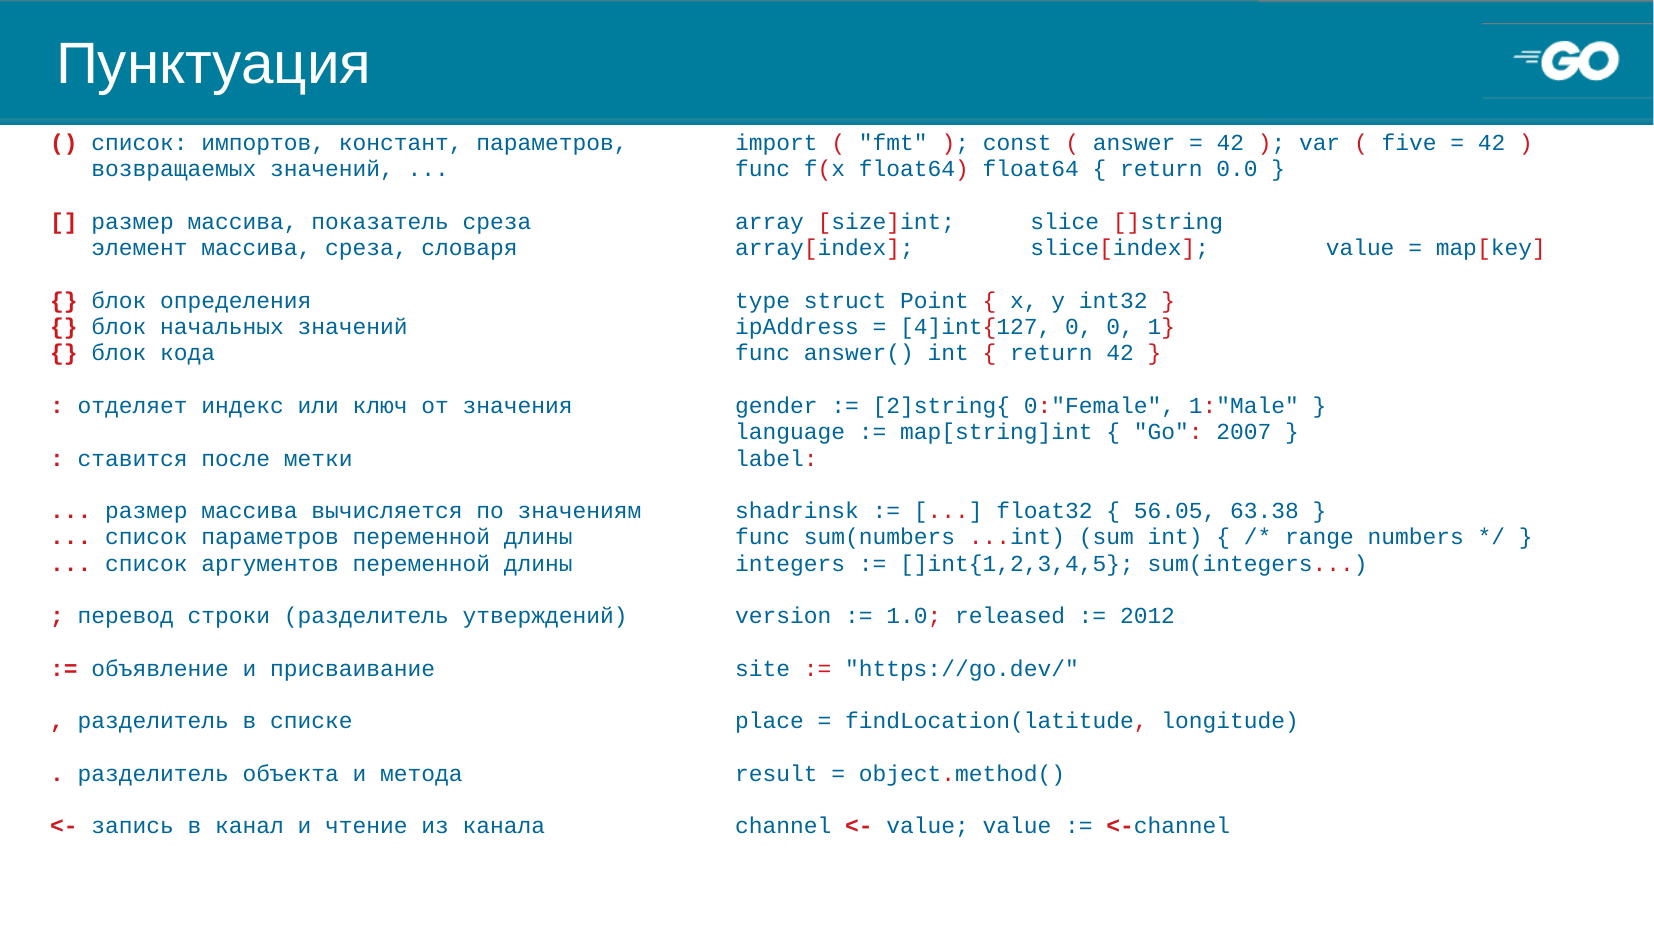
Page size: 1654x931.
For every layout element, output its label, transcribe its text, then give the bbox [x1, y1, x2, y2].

text_box Пунктуация [41, 23, 1495, 104]
text_box import ( "fmt" ); const ( answer = 42 ); var ( five = 42 ) func f(x float64) float64 { return 0.0 } array [size]int; slice []string array[index]; slice[index]; value = map[key] type struct Point { x, y int32 } ipAddress = [4]int{127, 0, 0, 1} func answer() int { return 42 } gender := [2]string{ 0:"Female", 1:"Male" } language := map[string]int { "Go": 2007 } label: shadrinsk := [...] float32 { 56.05, 63.38 } func sum(numbers ...int) (sum int) { /* range numbers */ } integers := []int{1,2,3,4,5}; sum(integers...) version := 1.0; released := 2012 site := "https://go.dev/" place = findLocation(latitude, longitude) result = object.method() channel <- value; value := <-channel [720, 124, 1630, 902]
text_box () список: импортов, констант, параметров, возвращаемых значений, ... [] размер массива, показатель среза элемент массива, среза, словаря {} блок определения {} блок начальных значений {} блок кода : отделяет индекс или ключ от значения : ставится после метки ... размер массива вычисляется по значениям ... список параметров переменной длины ... список аргументов переменной длины ; перевод строки (разделитель утверждений) := объявление и присваивание , разделитель в списке . разделитель объекта и метода <- запись в канал и чтение из канала [35, 124, 720, 902]
picture [1542, 41, 1619, 81]
